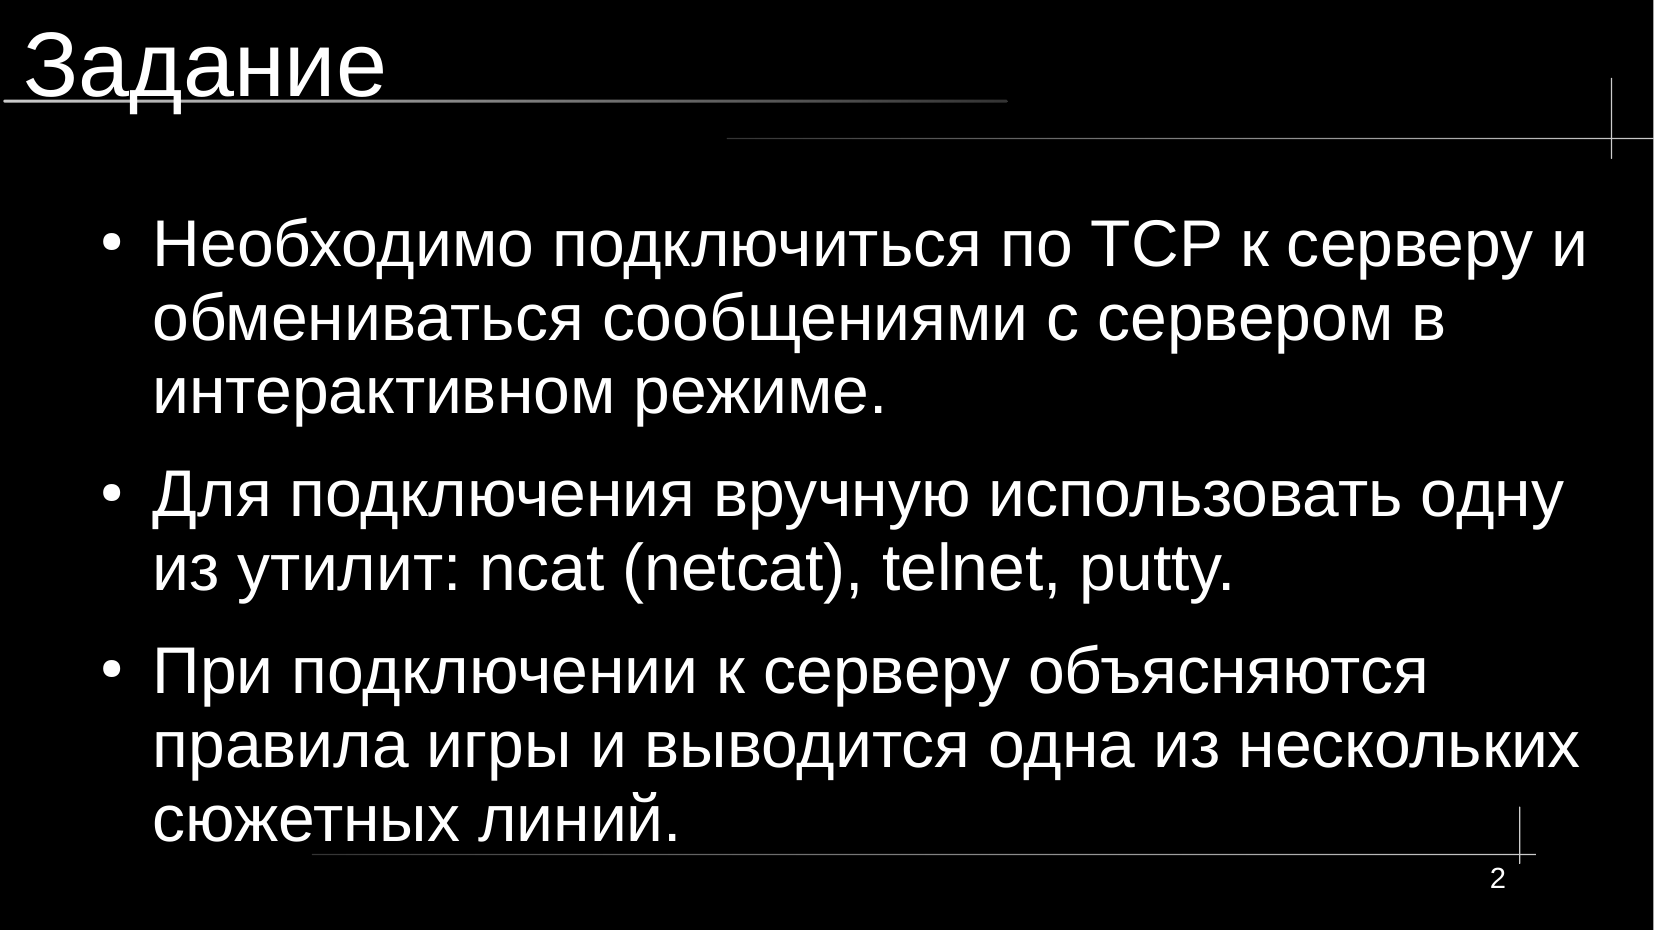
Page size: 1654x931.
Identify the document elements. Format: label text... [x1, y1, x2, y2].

list Необходимо подключиться по TCP к серверу и обмениваться сообщениями с сервером в интерактивном режиме. Для подключения вручную использовать одну из утилит: ncat (netcat), telnet, putty. При подключении к серверу объясняются правила игры и выводится одна из нескольких сюжетных линий. [82, 206, 1595, 857]
title Задание [23, 11, 1589, 119]
